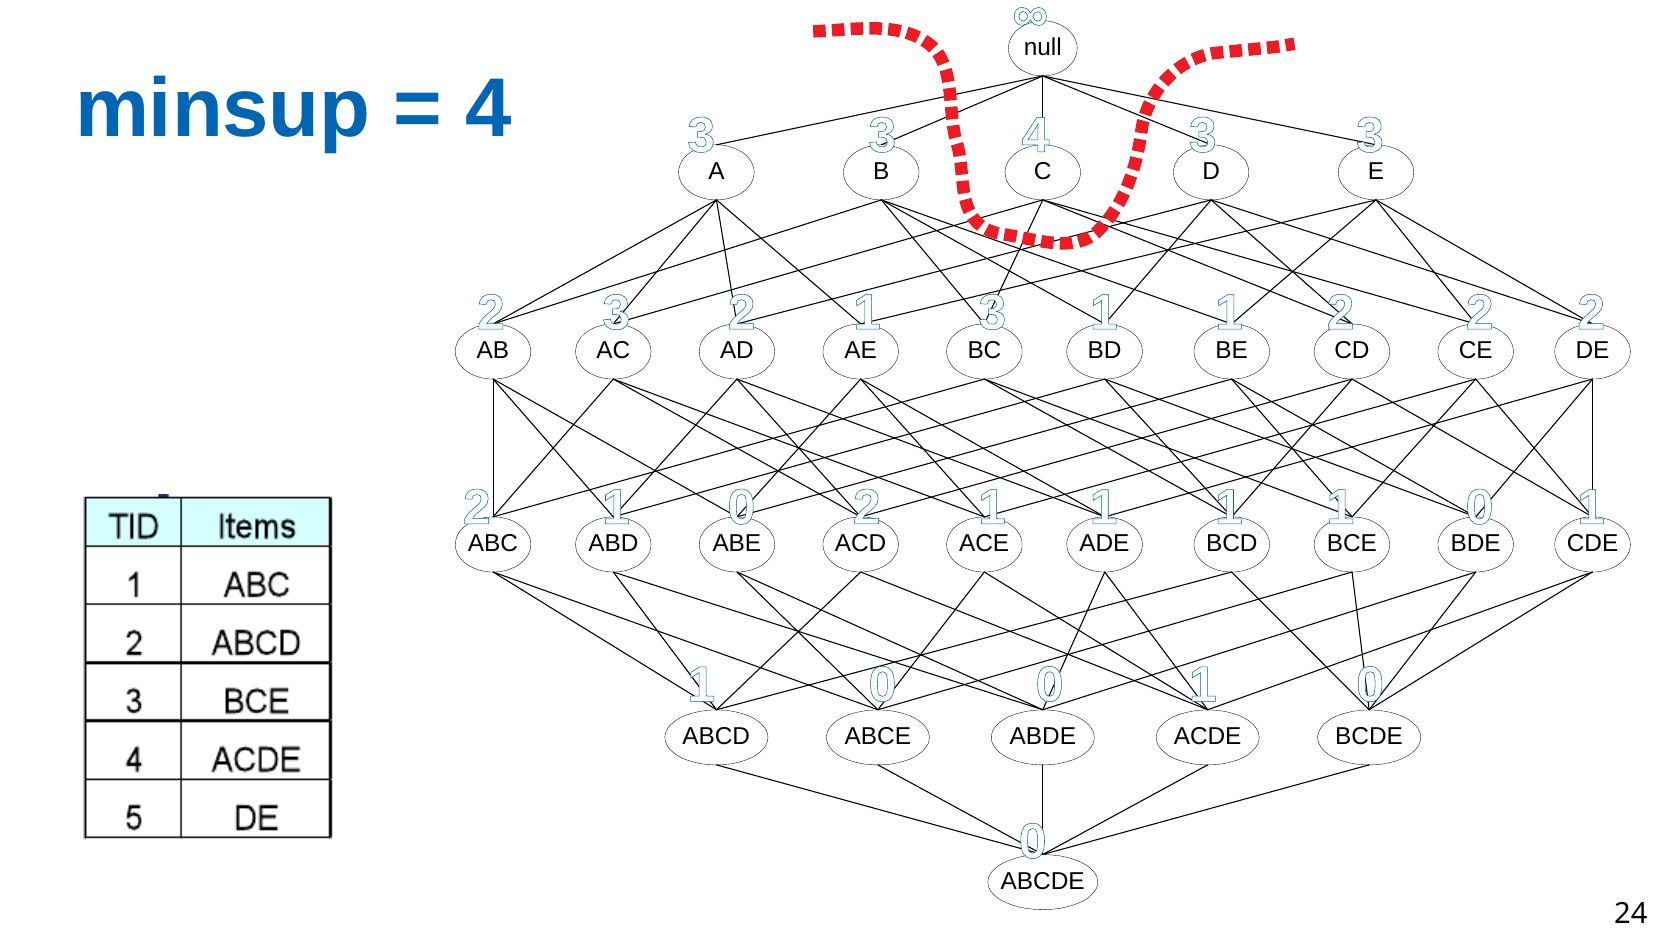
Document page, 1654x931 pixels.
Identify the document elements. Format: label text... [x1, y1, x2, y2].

picture [82, 494, 337, 843]
text_box 2 3 2 1 3 1 1 2 2 2 [448, 276, 1641, 403]
text_box 1 0 0 1 0 [672, 648, 1451, 775]
text_box minsup = 4 [60, 53, 619, 185]
picture [453, 598, 1633, 911]
picture [453, 18, 1633, 276]
text_box 3 3 4 3 3 [672, 99, 1472, 226]
text_box 0 [1003, 805, 1097, 877]
text_box ∞ [997, 0, 1056, 49]
picture [453, 403, 1633, 471]
text_box 2 1 0 2 1 1 1 1 0 1 [448, 471, 1647, 598]
